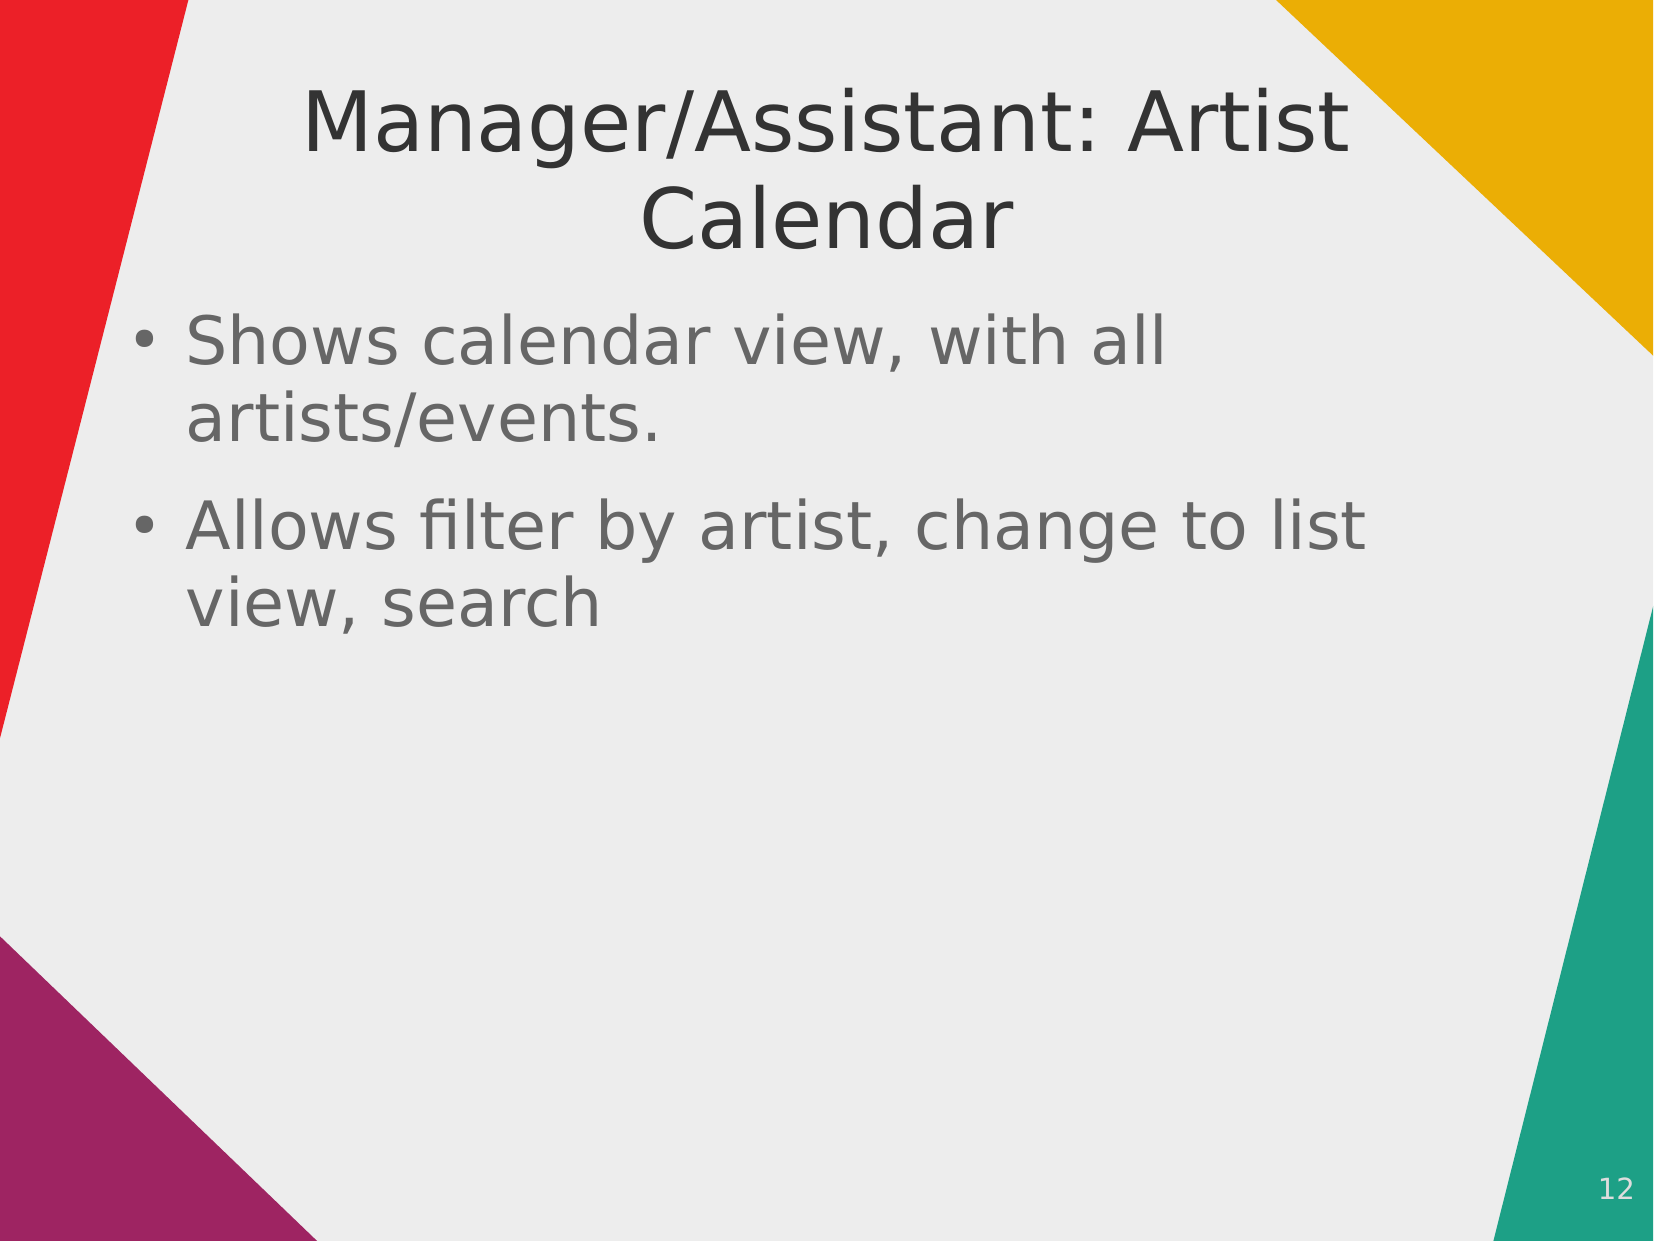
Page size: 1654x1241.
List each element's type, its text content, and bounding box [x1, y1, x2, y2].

list Shows calendar view, with all artists/events. Allows filter by artist, change to list view, search [114, 302, 1539, 1033]
title Manager/Assistant: Artist Calendar [114, 73, 1539, 271]
